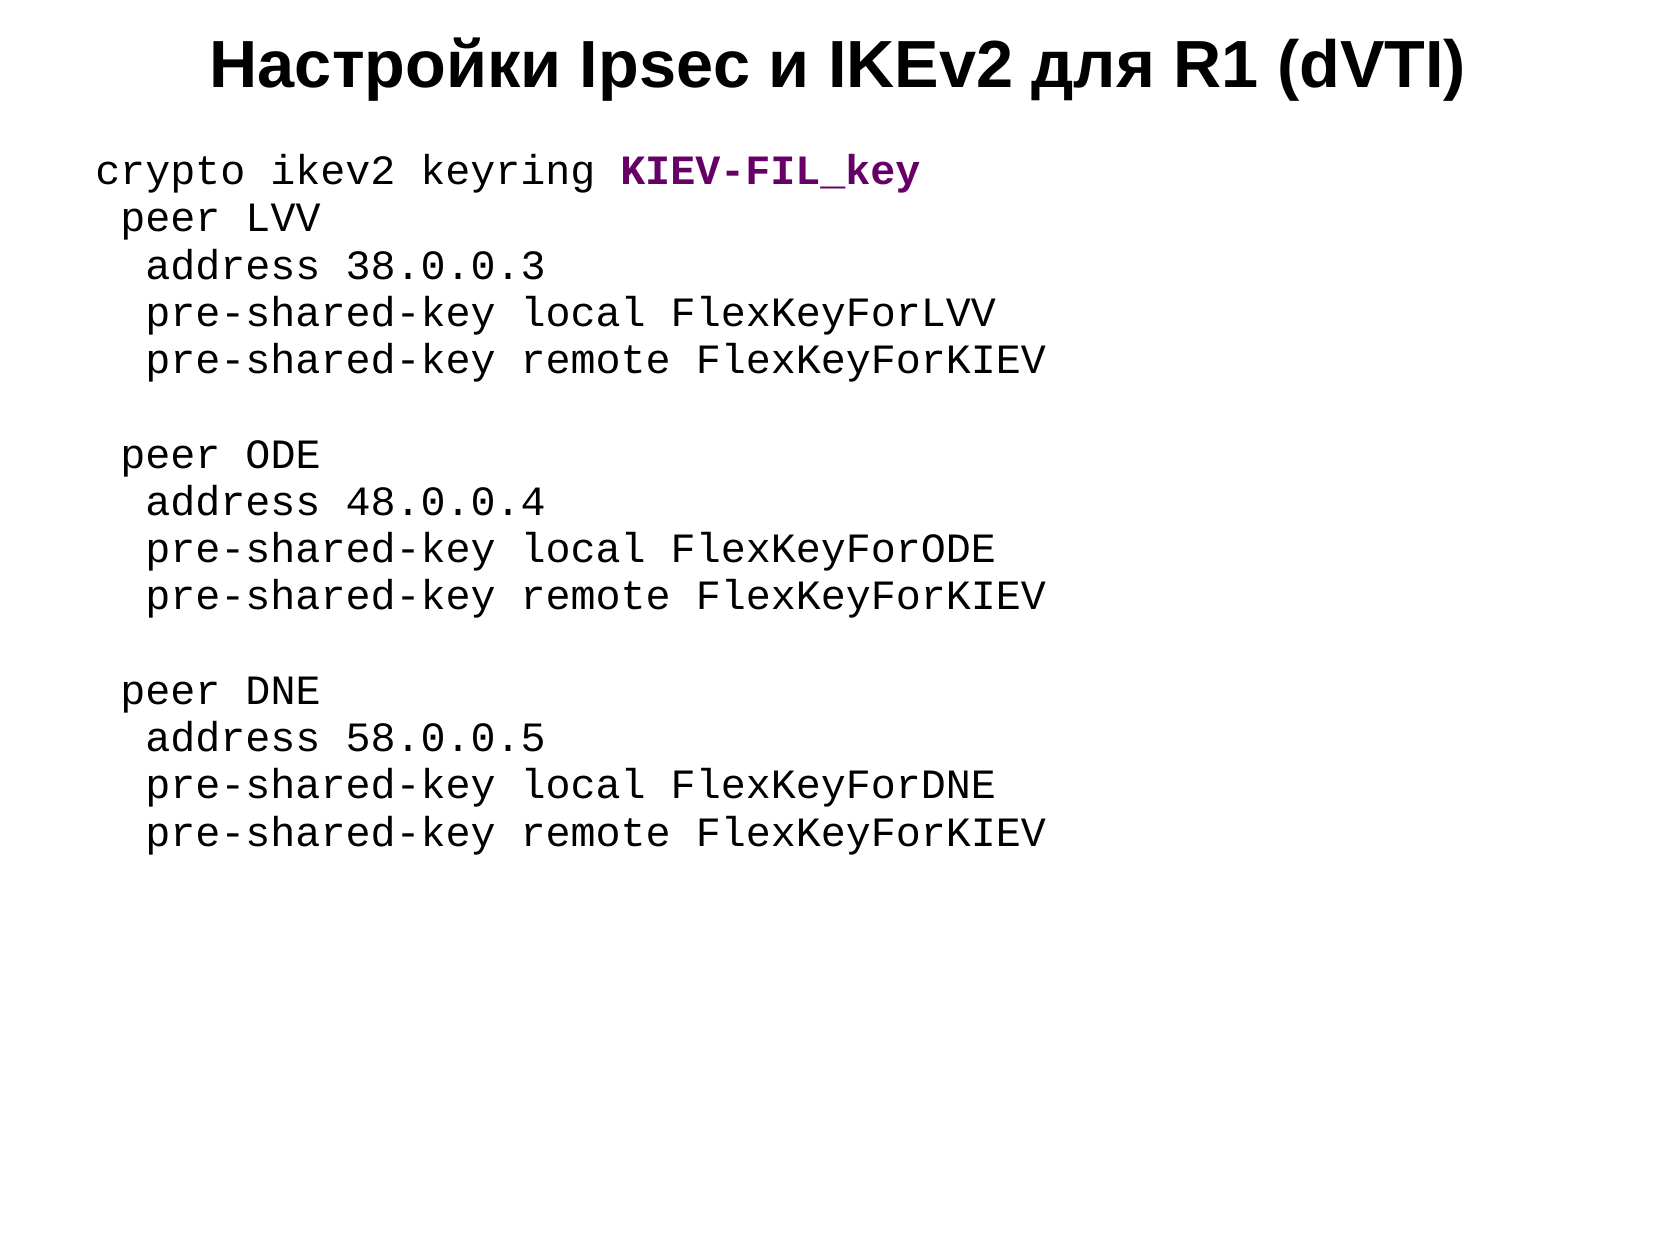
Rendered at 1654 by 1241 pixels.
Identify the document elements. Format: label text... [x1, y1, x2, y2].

list crypto ikev2 keyring KIEV-FIL_key peer LVV address 38.0.0.3 pre-shared-key local FlexKeyForLVV pre-shared-key remote FlexKeyForKIEV peer ODE address 48.0.0.4 pre-shared-key local FlexKeyForODE pre-shared-key remote FlexKeyForKIEV peer DNE address 58.0.0.5 pre-shared-key local FlexKeyForDNE pre-shared-key remote FlexKeyForKIEV [95, 150, 1538, 1214]
text_box Настройки Ipsec и IKEv2 для R1 (dVTI) [64, 14, 1613, 108]
